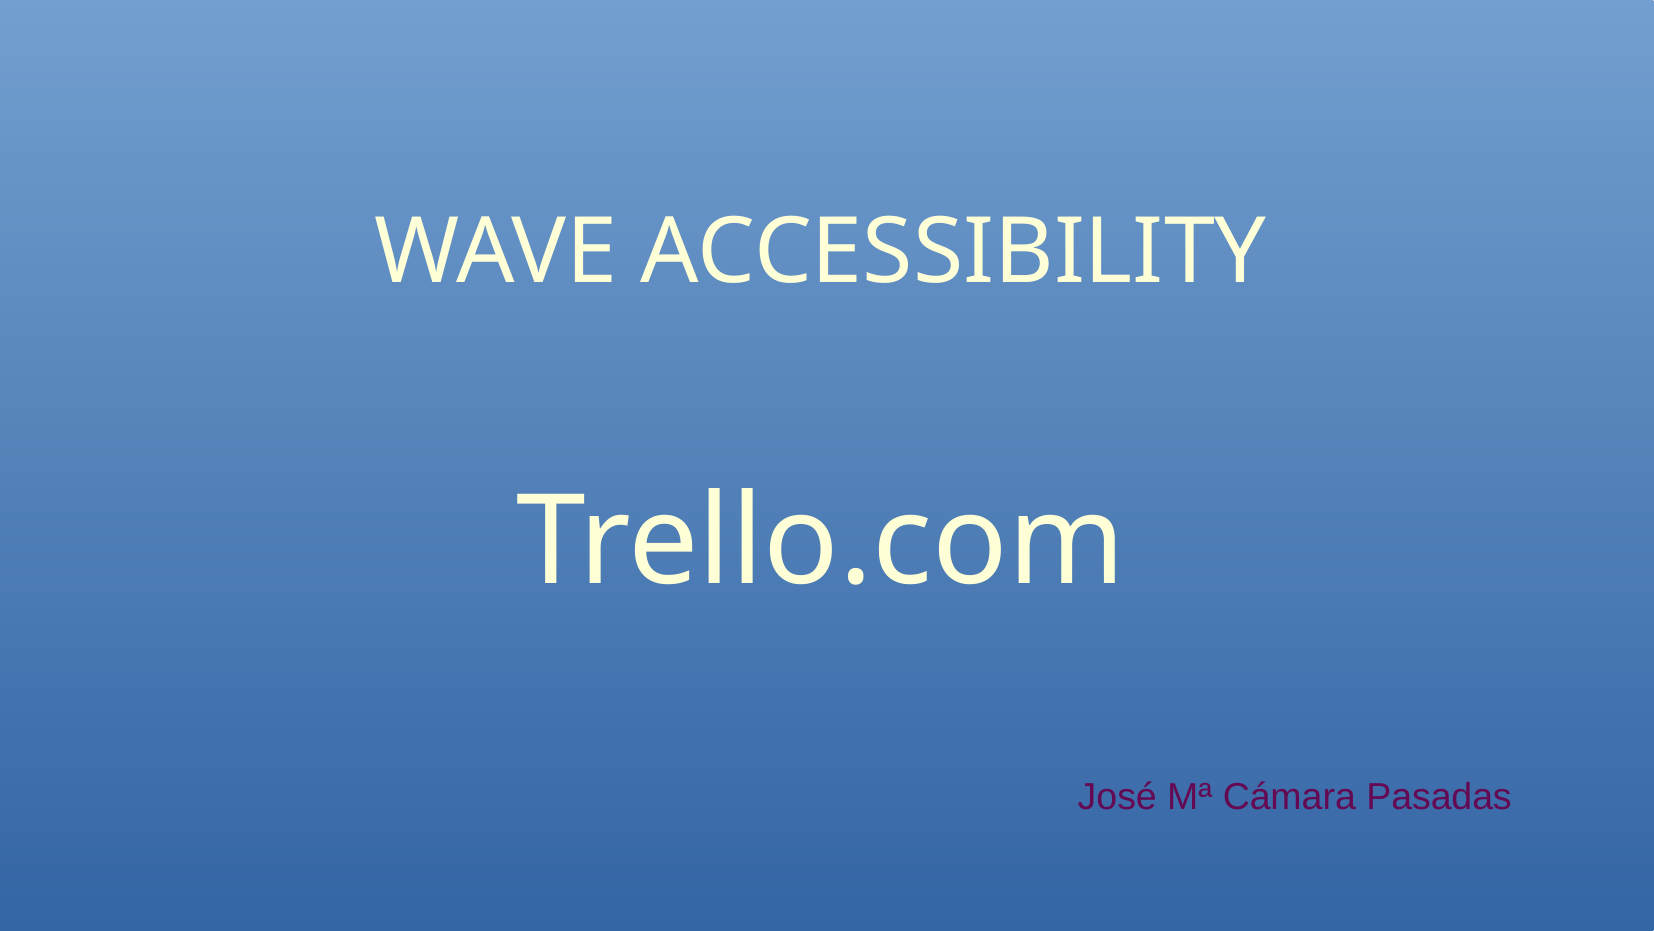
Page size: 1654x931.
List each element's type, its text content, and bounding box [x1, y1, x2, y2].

title WAVE ACCESSIBILITY [76, 169, 1565, 325]
subtitle Trello.com [76, 383, 1565, 688]
text_box José Mª Cámara Pasadas [1062, 767, 1565, 855]
